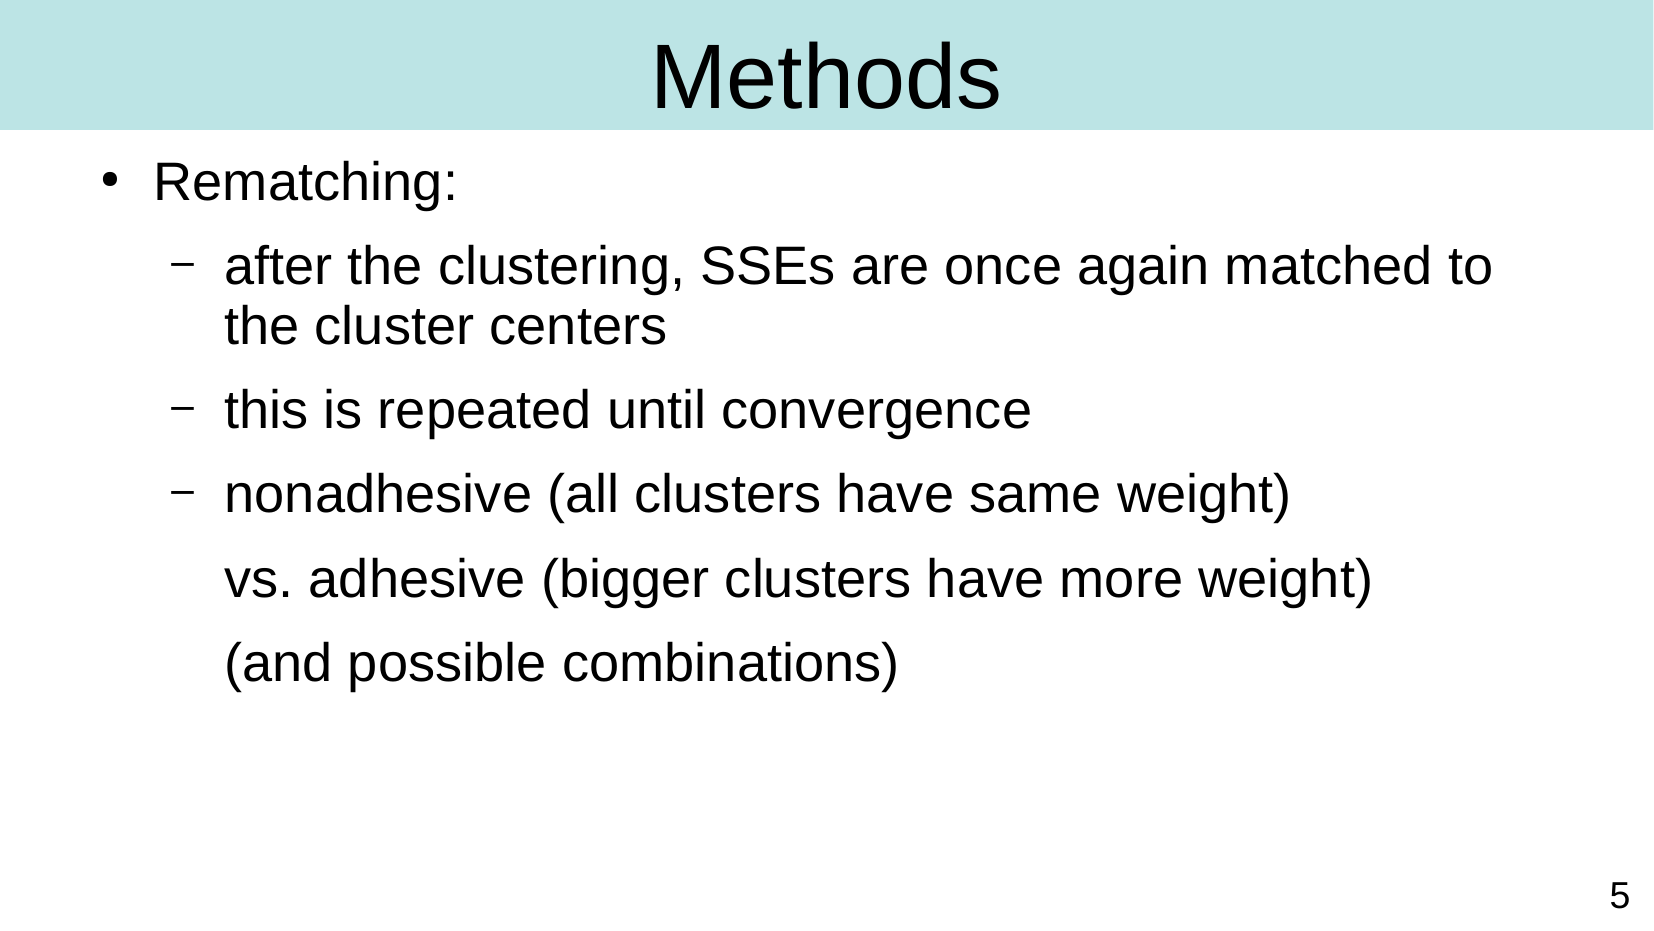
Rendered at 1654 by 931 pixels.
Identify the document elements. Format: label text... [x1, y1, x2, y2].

list Rematching: after the clustering, SSEs are once again matched to the cluster centers this is repeated until convergence nonadhesive (all clusters have same weight) vs. adhesive (bigger clusters have more weight) (and possible combinations) [82, 151, 1571, 928]
title Methods [82, 11, 1571, 142]
text_box <number> [1444, 866, 1646, 924]
text_box [0, 0, 1654, 130]
